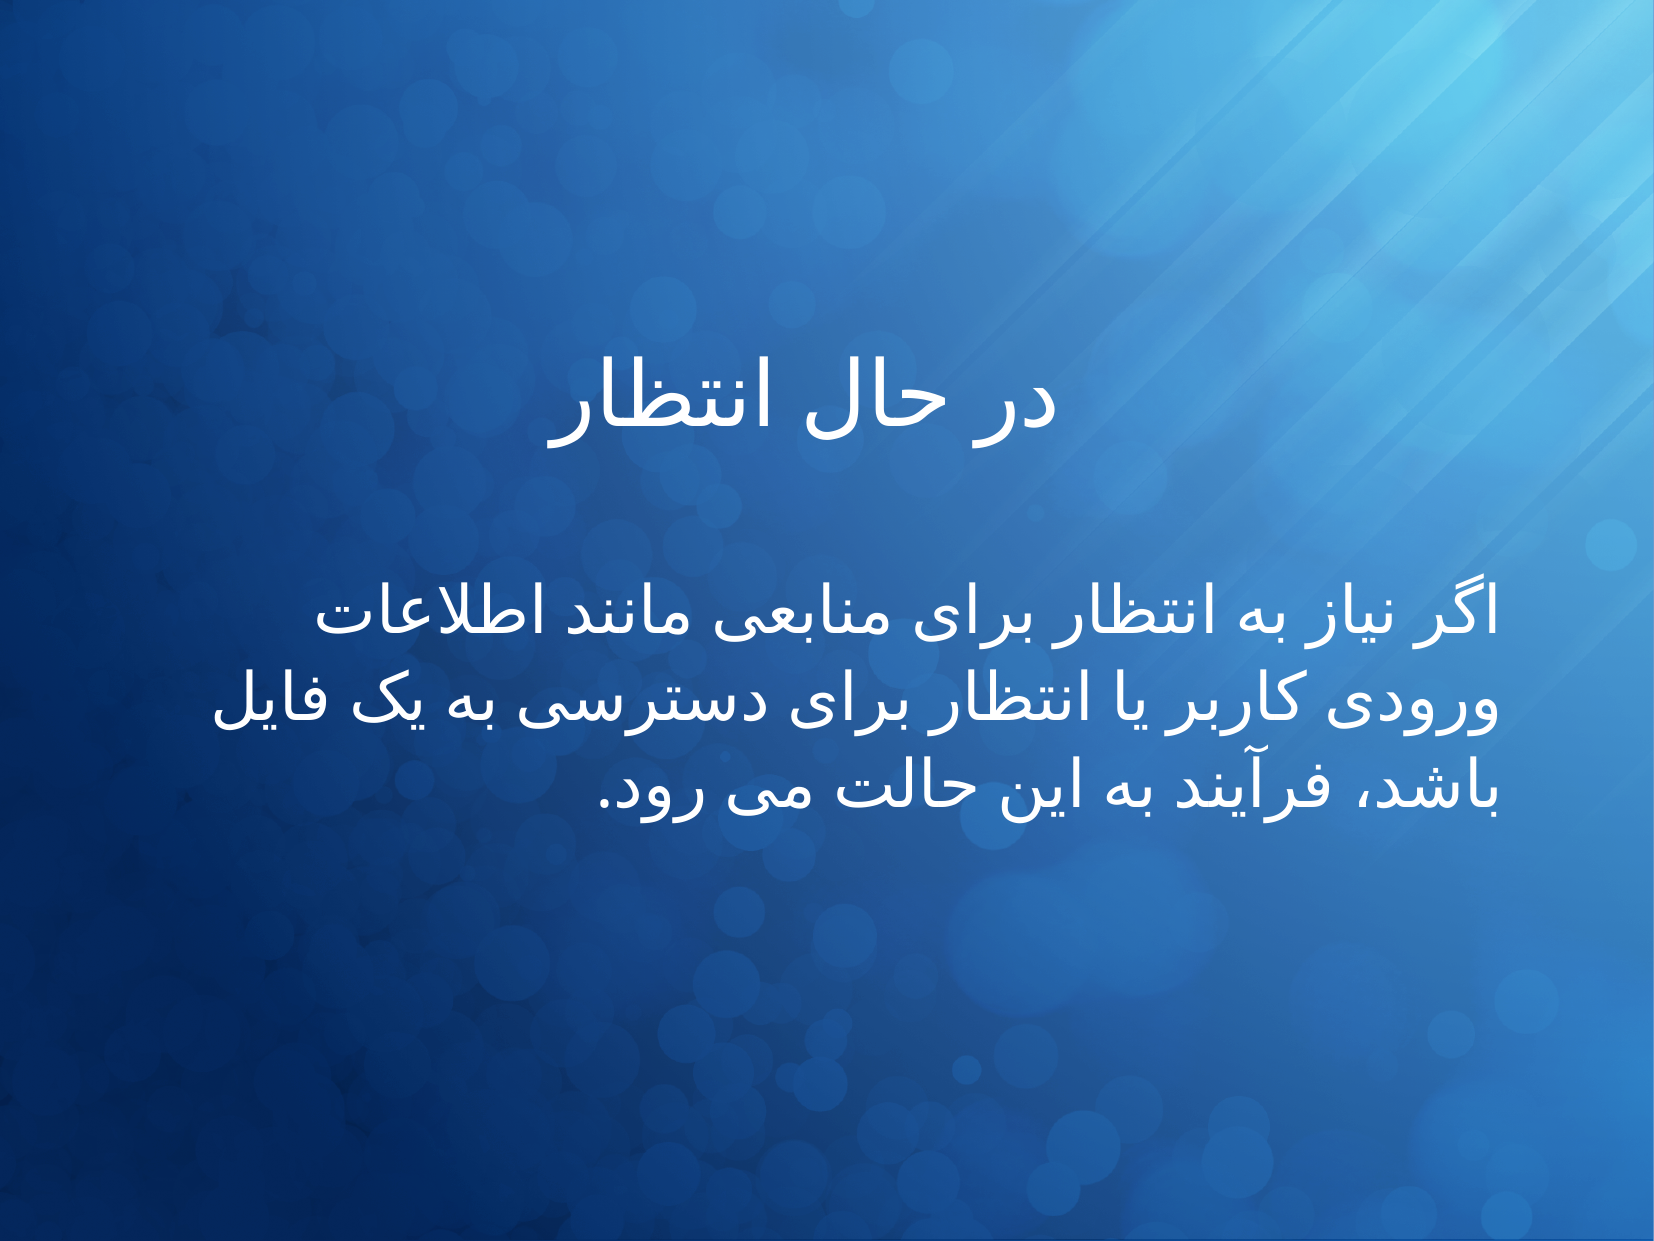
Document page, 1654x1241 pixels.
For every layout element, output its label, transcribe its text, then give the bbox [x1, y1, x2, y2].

picture [0, 0, 1654, 1241]
list اگر نیاز به انتظار برای منابعی مانند اطلاعات ورودی کاربر یا انتظار برای دسترسی به یک فایل باشد، فرآیند به این حالت می رود. [122, 573, 1576, 938]
title در حال انتظار [112, 319, 1501, 488]
